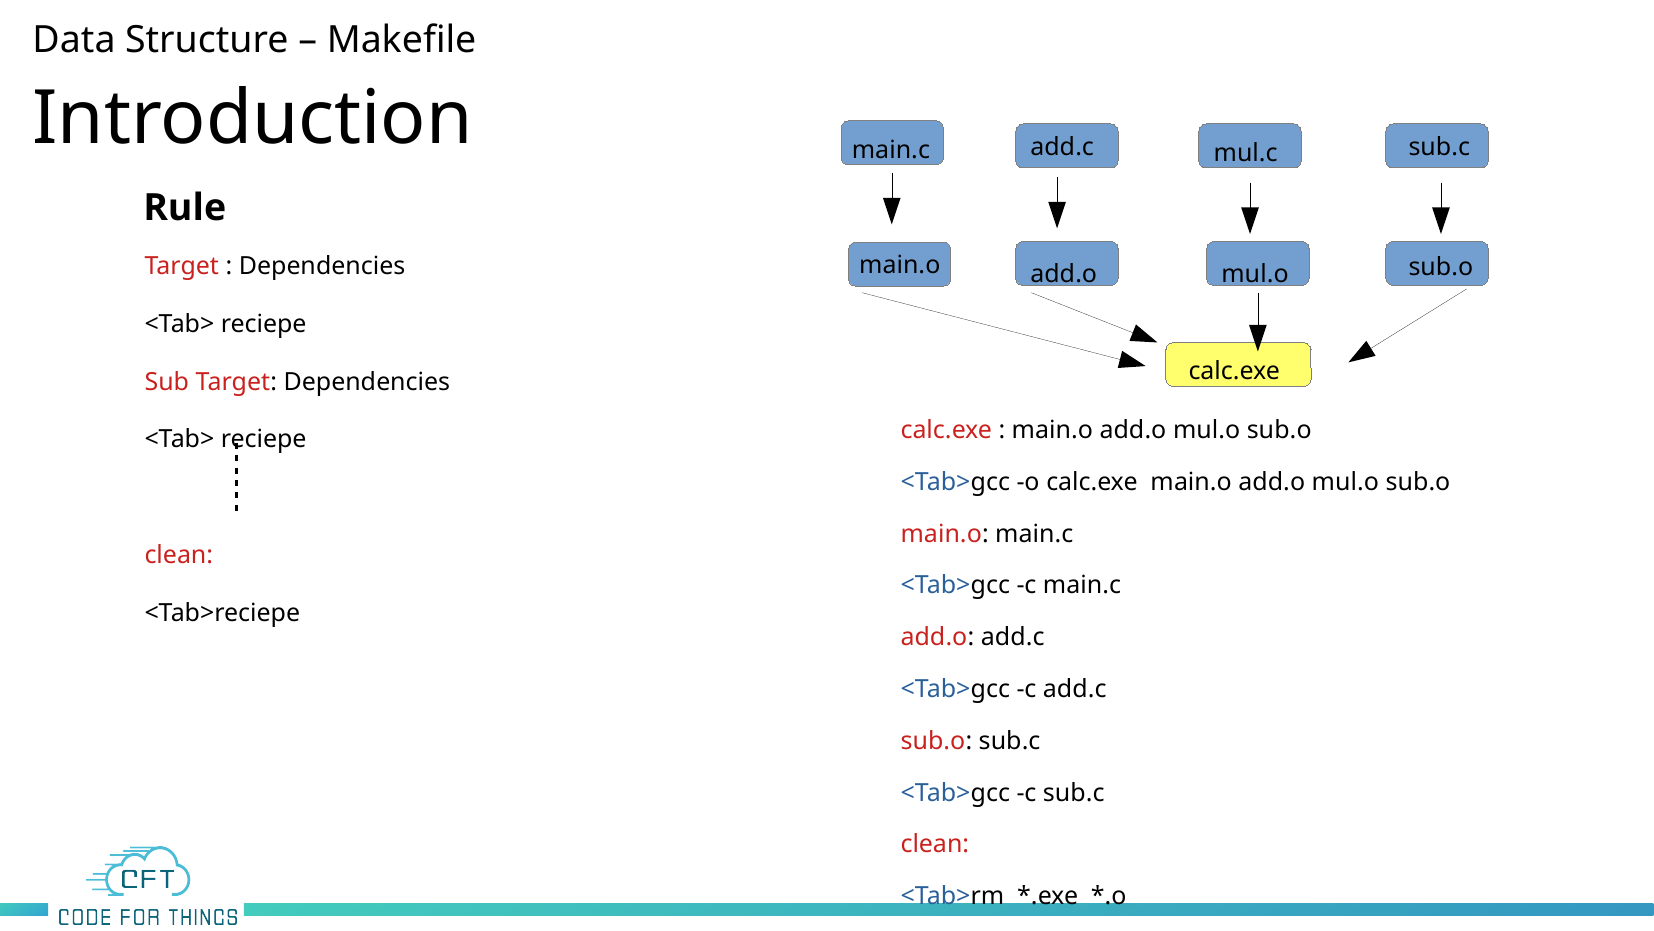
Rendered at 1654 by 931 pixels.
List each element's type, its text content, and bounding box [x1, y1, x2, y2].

text_box add.o [1015, 248, 1116, 293]
picture [59, 846, 237, 925]
text_box Target : Dependencies <Tab> reciepe Sub Target: Dependencies <Tab> reciepe clean: <Tab>reciepe [59, 240, 579, 615]
text_box Rule [57, 173, 378, 243]
title Data Structure – Makefile Introduction [32, 12, 1184, 166]
text_box [1206, 241, 1310, 283]
text_box main.o [844, 239, 960, 284]
text_box sub.c [1393, 121, 1490, 166]
text_box calc.exe : main.o add.o mul.o sub.o <Tab>gcc -o calc.exe main.o add.o mul.o sub.o main.o: main.c <Tab>gcc -c main.c add.o: add.c <Tab>gcc -c add.c sub.o: sub.c <Tab>gcc -c sub.c clean: <Tab>rm *.exe *.o [814, 404, 1583, 872]
text_box [1385, 241, 1393, 286]
text_box add.c [1015, 121, 1114, 166]
text_box [1261, 342, 1312, 386]
text_box [1015, 241, 1119, 283]
text_box [1165, 342, 1255, 387]
text_box mul.o [1206, 248, 1307, 293]
text_box [1200, 123, 1302, 167]
text_box [1018, 124, 1119, 168]
text_box mul.c [1198, 127, 1298, 172]
text_box main.c [837, 123, 951, 169]
text_box [1385, 123, 1486, 168]
text_box calc.exe [1173, 345, 1306, 390]
text_box sub.o [1393, 241, 1512, 286]
